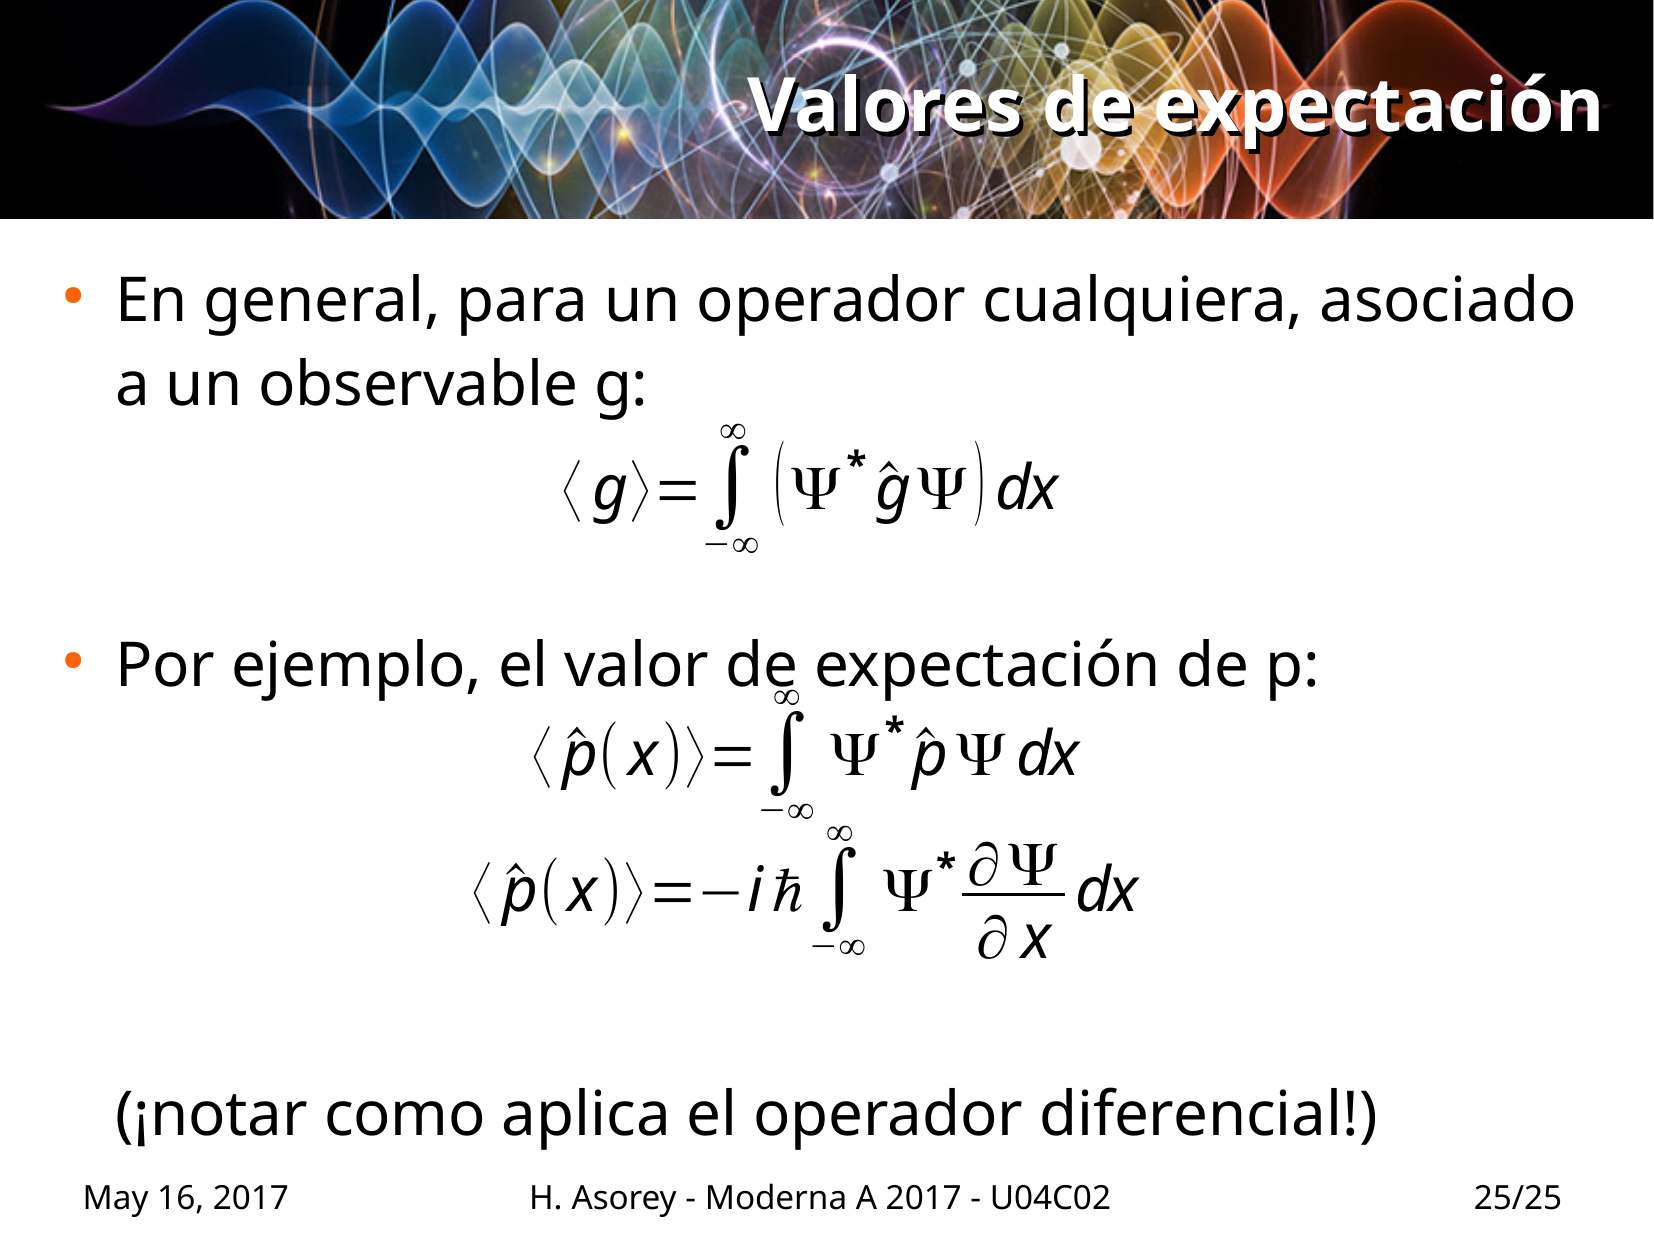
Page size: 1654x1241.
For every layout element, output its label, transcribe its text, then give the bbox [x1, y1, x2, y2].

title Valores de expectación [45, 15, 1606, 191]
picture [0, 0, 1654, 219]
chart [465, 688, 1147, 976]
list En general, para un operador cualquiera, asociado a un observable g: Por ejemplo, el valor de expectación de p: (¡notar como aplica el operador diferencial!) [45, 255, 1606, 1156]
chart [555, 422, 1066, 556]
